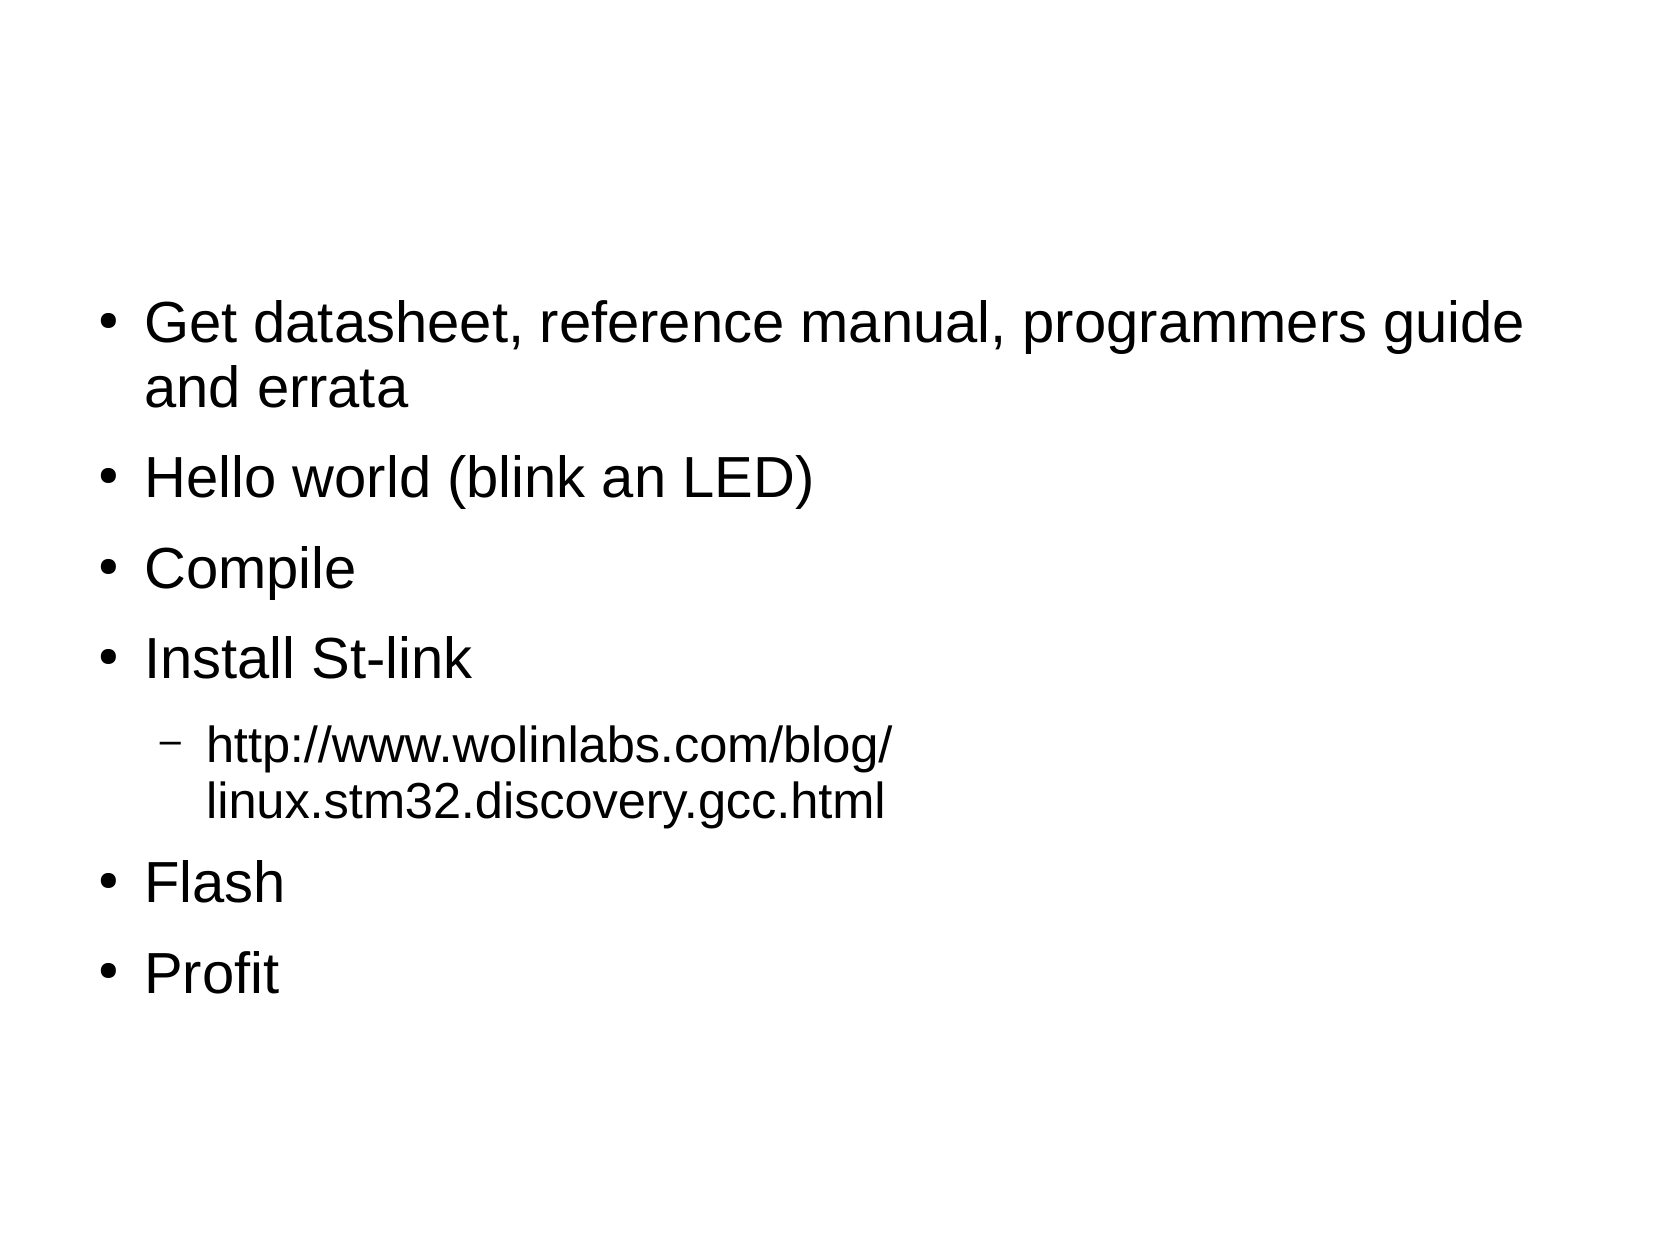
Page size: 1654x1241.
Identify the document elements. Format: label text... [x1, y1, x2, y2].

list Get datasheet, reference manual, programmers guide and errata Hello world (blink an LED) Compile Install St-link http://www.wolinlabs.com/blog/linux.stm32.discovery.gcc.html Flash Profit [82, 290, 1571, 1010]
